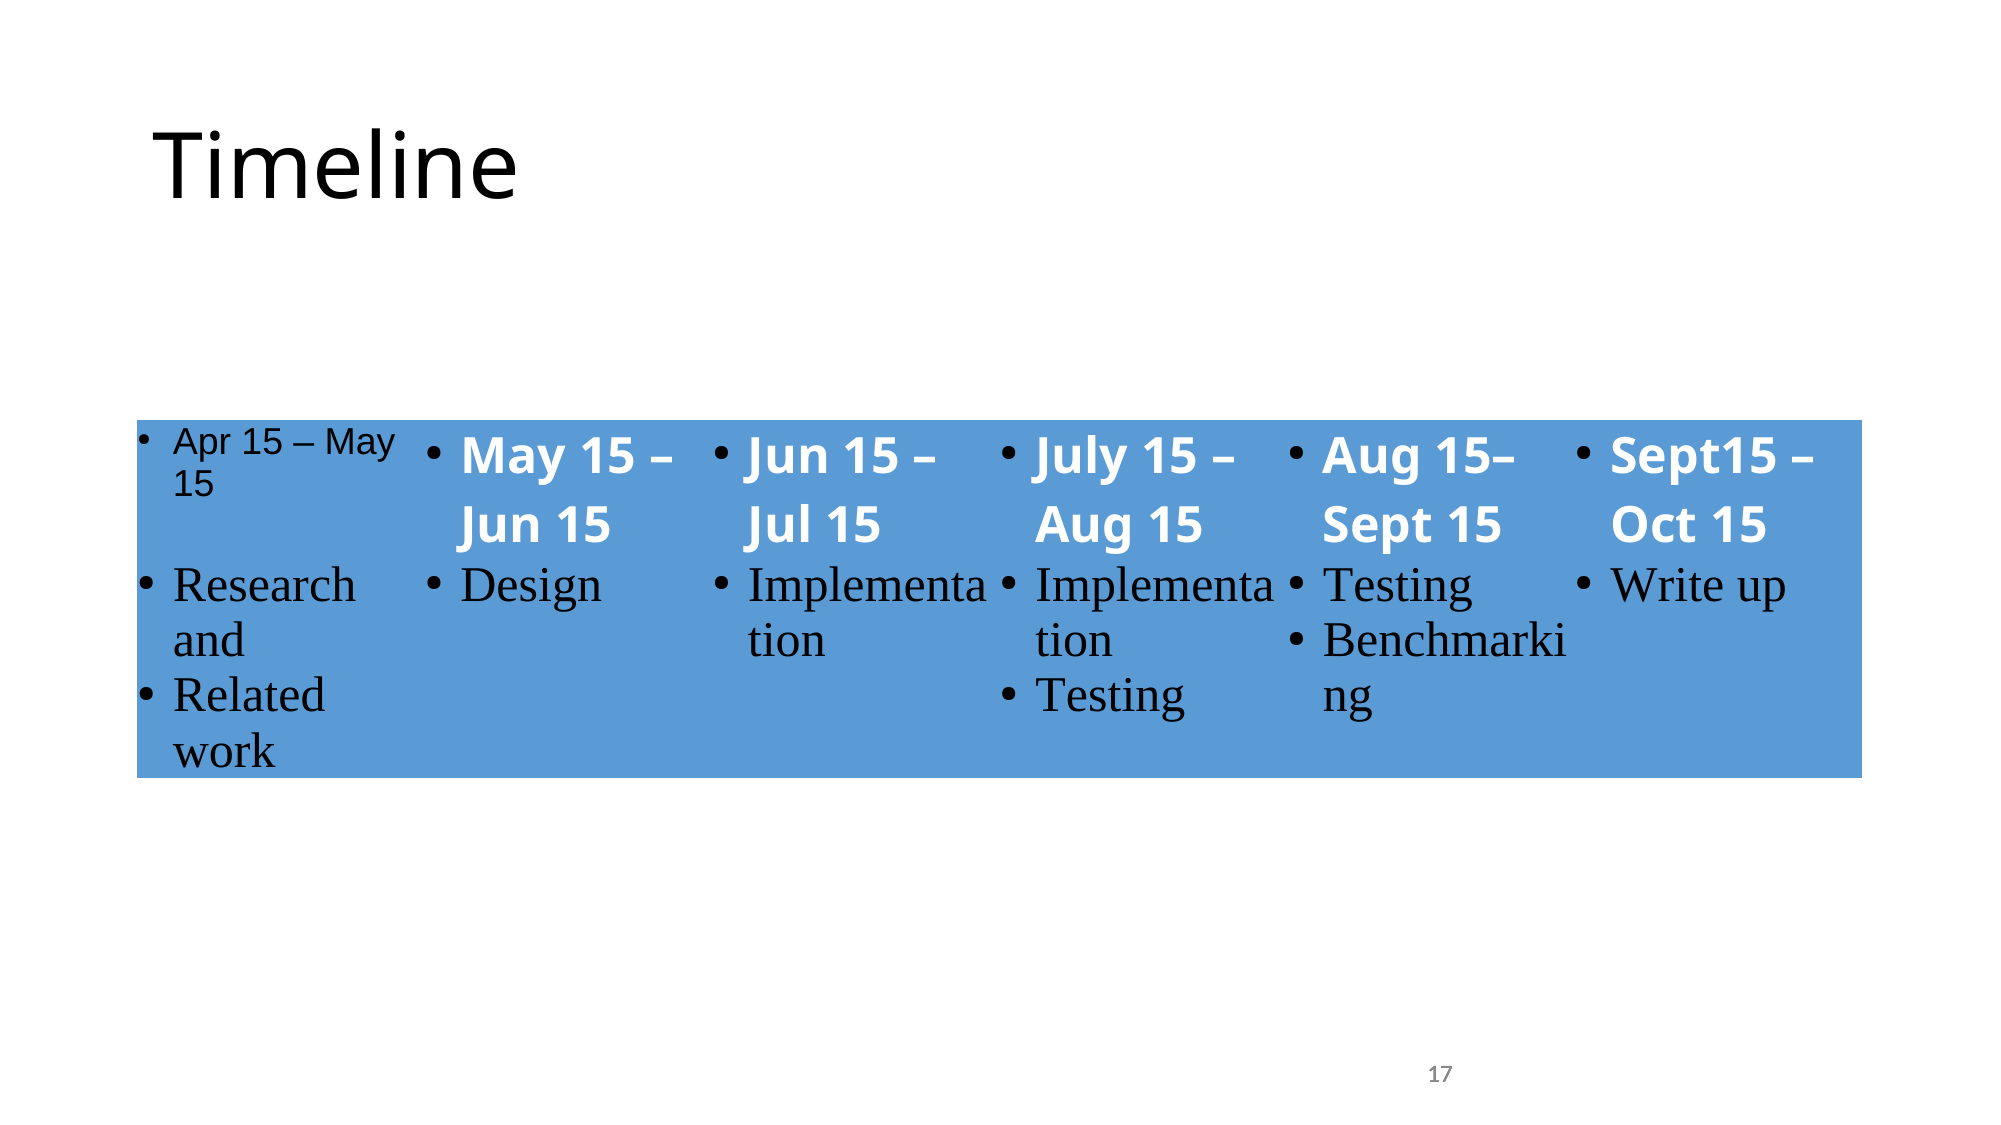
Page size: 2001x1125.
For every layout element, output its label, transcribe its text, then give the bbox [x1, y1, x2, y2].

table_cell Testing Benchmarking [1287, 557, 1575, 778]
table_header Sept15 – Oct 15 [1575, 420, 1862, 557]
table_cell Write up [1575, 557, 1862, 778]
title Timeline [137, 59, 1863, 278]
table_header May 15 – Jun 15 [425, 420, 712, 557]
table_header Aug 15– Sept 15 [1287, 420, 1575, 557]
table_header Apr 15 – May 15 [137, 420, 425, 557]
table_cell Design [425, 557, 712, 778]
text_box [1412, 1042, 1863, 1103]
table_header Jun 15 – Jul 15 [712, 420, 1000, 557]
table_cell Research and Related work [137, 557, 425, 778]
table_cell Implementation Testing [1000, 557, 1287, 778]
table_header July 15 – Aug 15 [1000, 420, 1287, 557]
table_cell Implementation [712, 557, 1000, 778]
